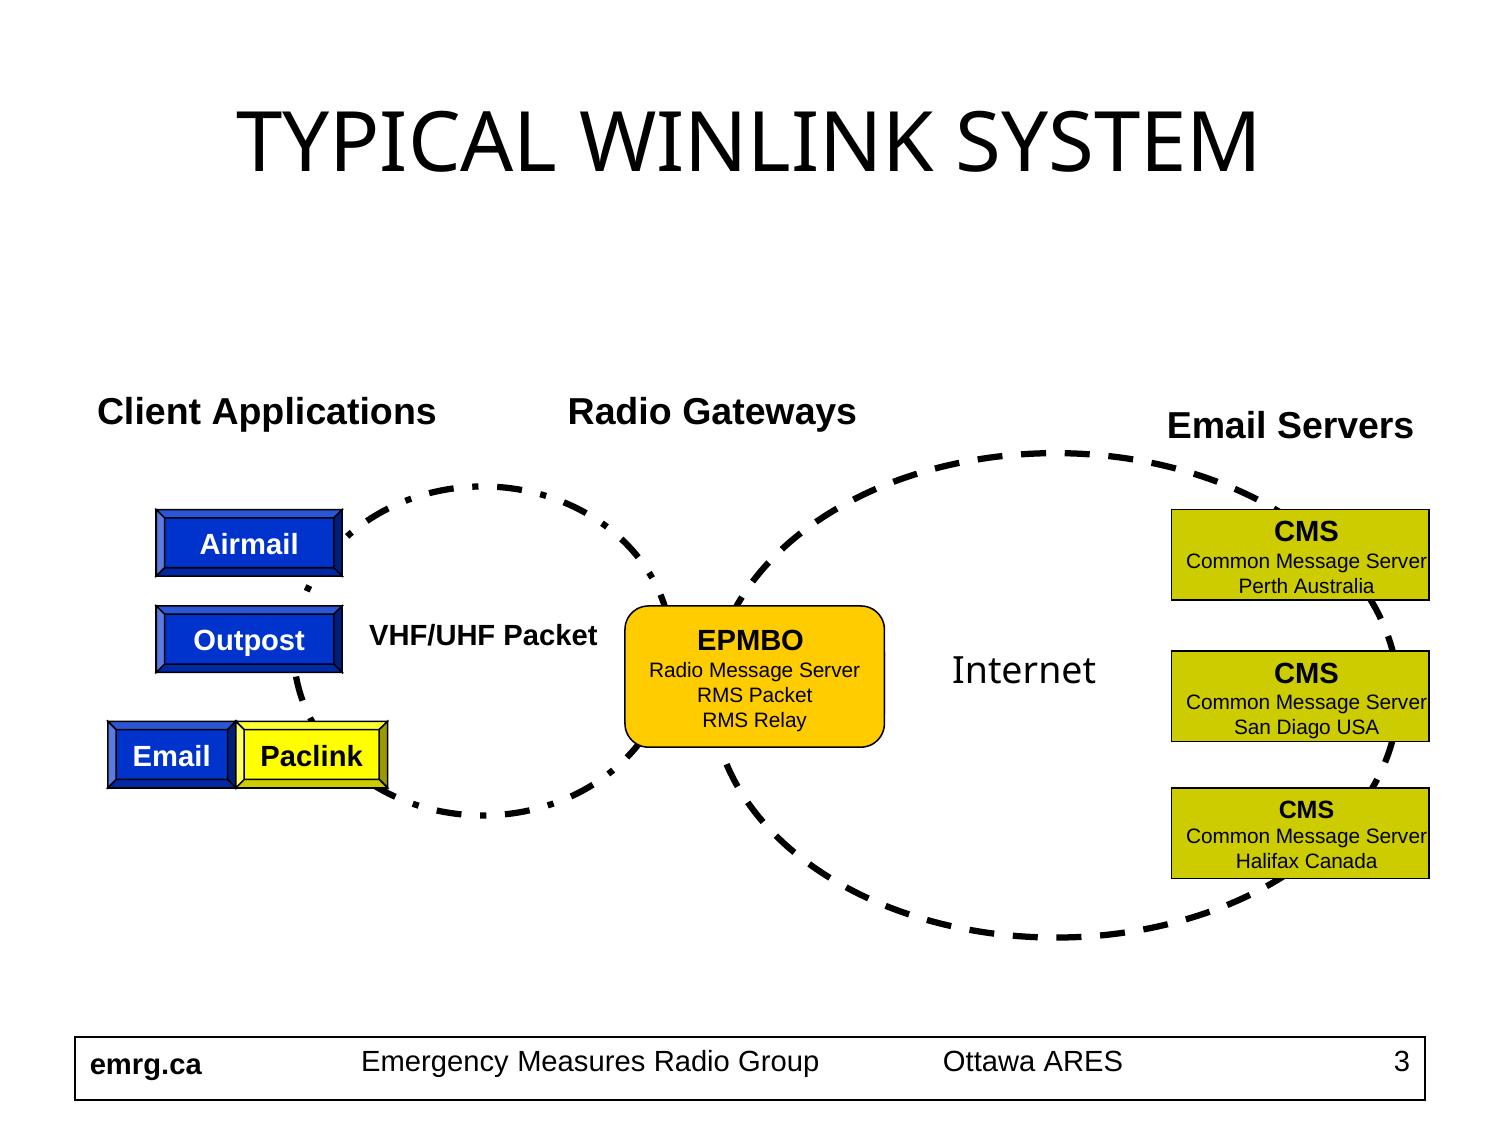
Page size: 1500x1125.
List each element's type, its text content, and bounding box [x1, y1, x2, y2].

text_box CMS Common Message Server San Diago USA [1171, 651, 1430, 742]
text_box CMS Common Message Server Halifax Canada [1171, 787, 1430, 879]
text_box Paclink [245, 730, 379, 779]
text_box Outpost [165, 615, 333, 664]
text_box Email [117, 730, 227, 779]
text_box OUTPOST [109, 721, 235, 730]
text_box TNC [157, 509, 341, 518]
text_box Airmail [165, 518, 333, 567]
text_box Email Servers [1098, 392, 1483, 454]
text_box VHF/UHF Packet [342, 574, 625, 660]
text_box Client Applications [74, 379, 460, 441]
text_box Radio Gateways [520, 379, 905, 441]
title TYPICAL WINLINK SYSTEM [75, 45, 1426, 233]
text_box CMS Common Message Server Perth Australia [1171, 509, 1430, 601]
text_box Internet [937, 638, 1112, 699]
text_box EPMBO Radio Message Server RMS Packet RMS Relay [624, 605, 885, 748]
text_box Radio [157, 605, 342, 615]
